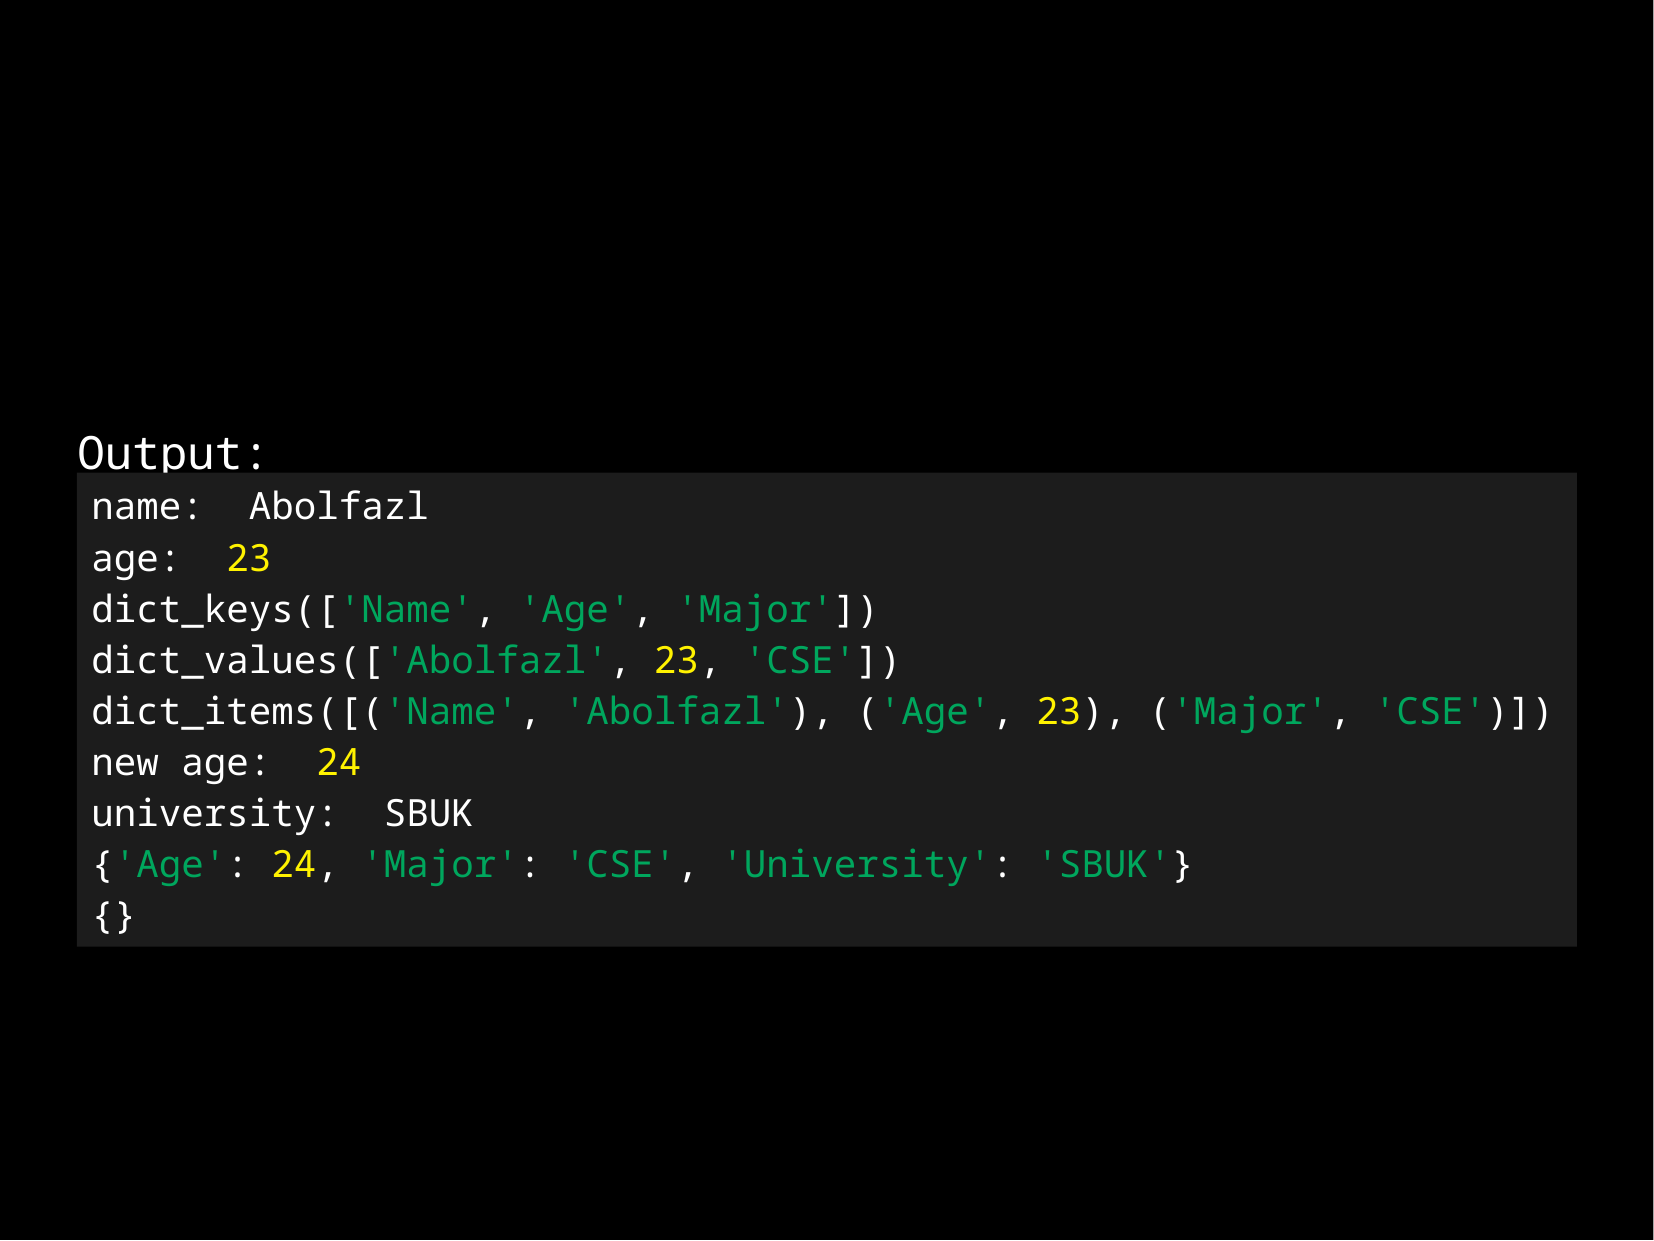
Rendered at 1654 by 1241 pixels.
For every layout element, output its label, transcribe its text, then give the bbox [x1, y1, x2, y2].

text_box Output: [62, 413, 1591, 478]
text_box name: Abolfazl age: 23 dict_keys(['Name', 'Age', 'Major']) dict_values(['Abolfazl', 23, 'CSE']) dict_items([('Name', 'Abolfazl'), ('Age', 23), ('Major', 'CSE')]) new age: 24 university: SBUK {'Age': 24, 'Major': 'CSE', 'University': 'SBUK'} {} [76, 472, 1577, 828]
